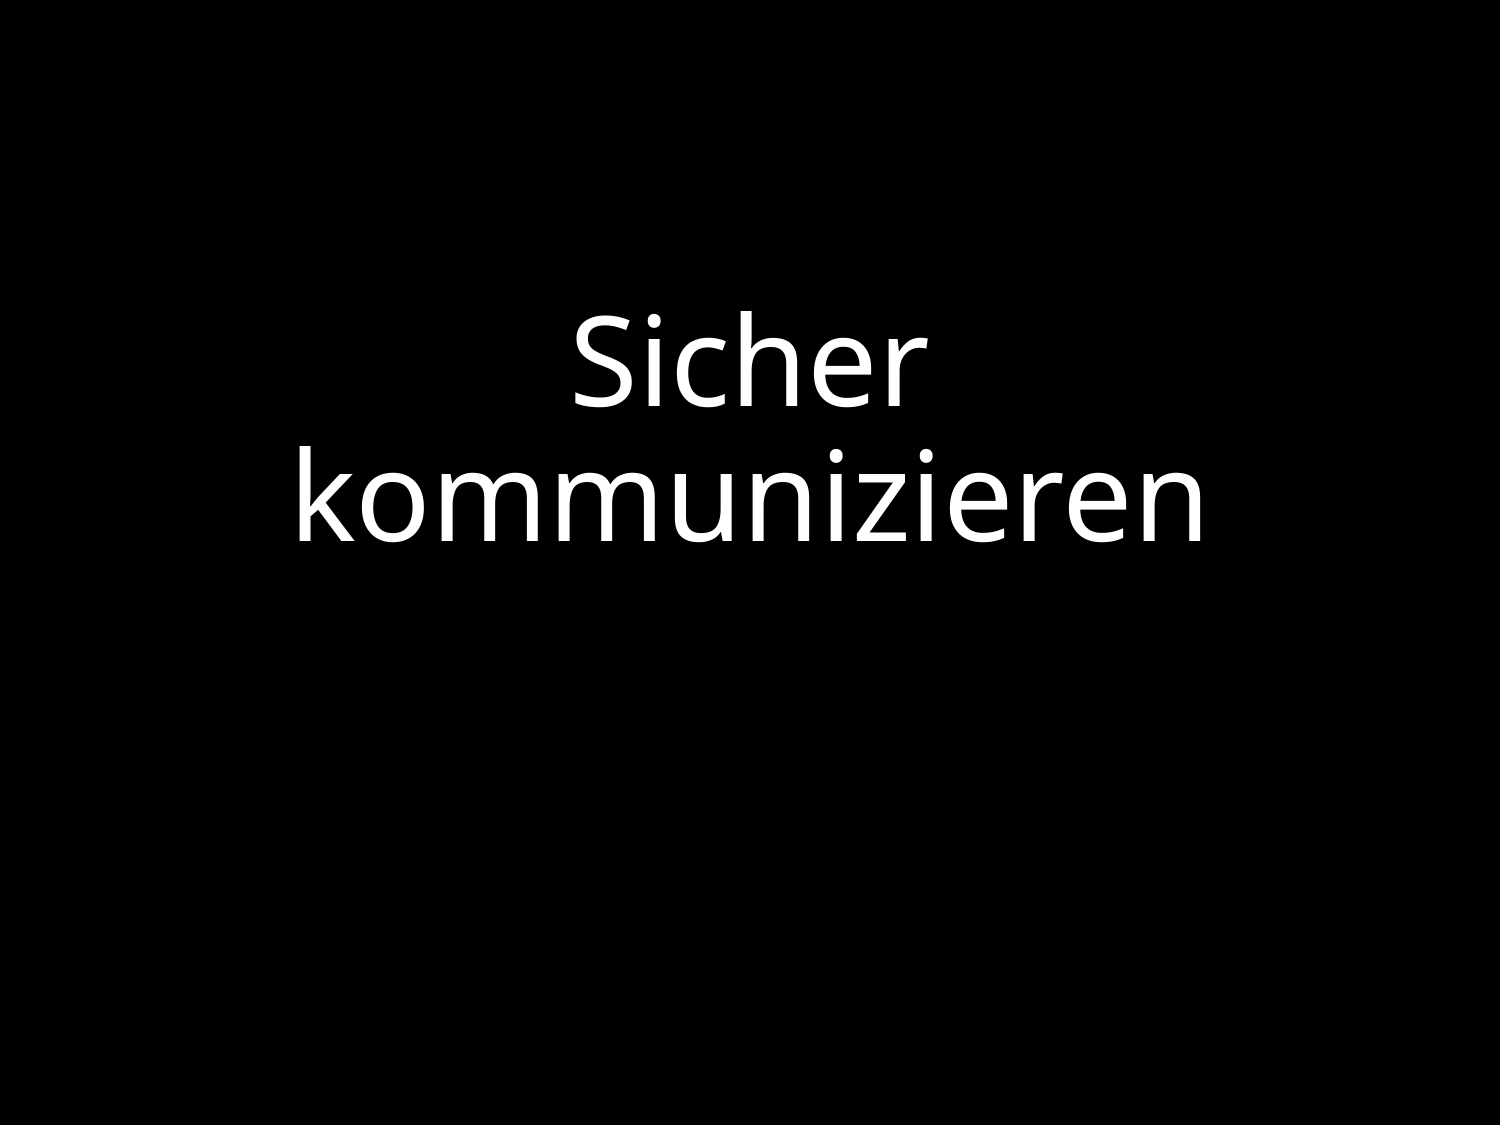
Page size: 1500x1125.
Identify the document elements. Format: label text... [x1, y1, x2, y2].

title Sicher kommunizieren [112, 184, 1388, 576]
